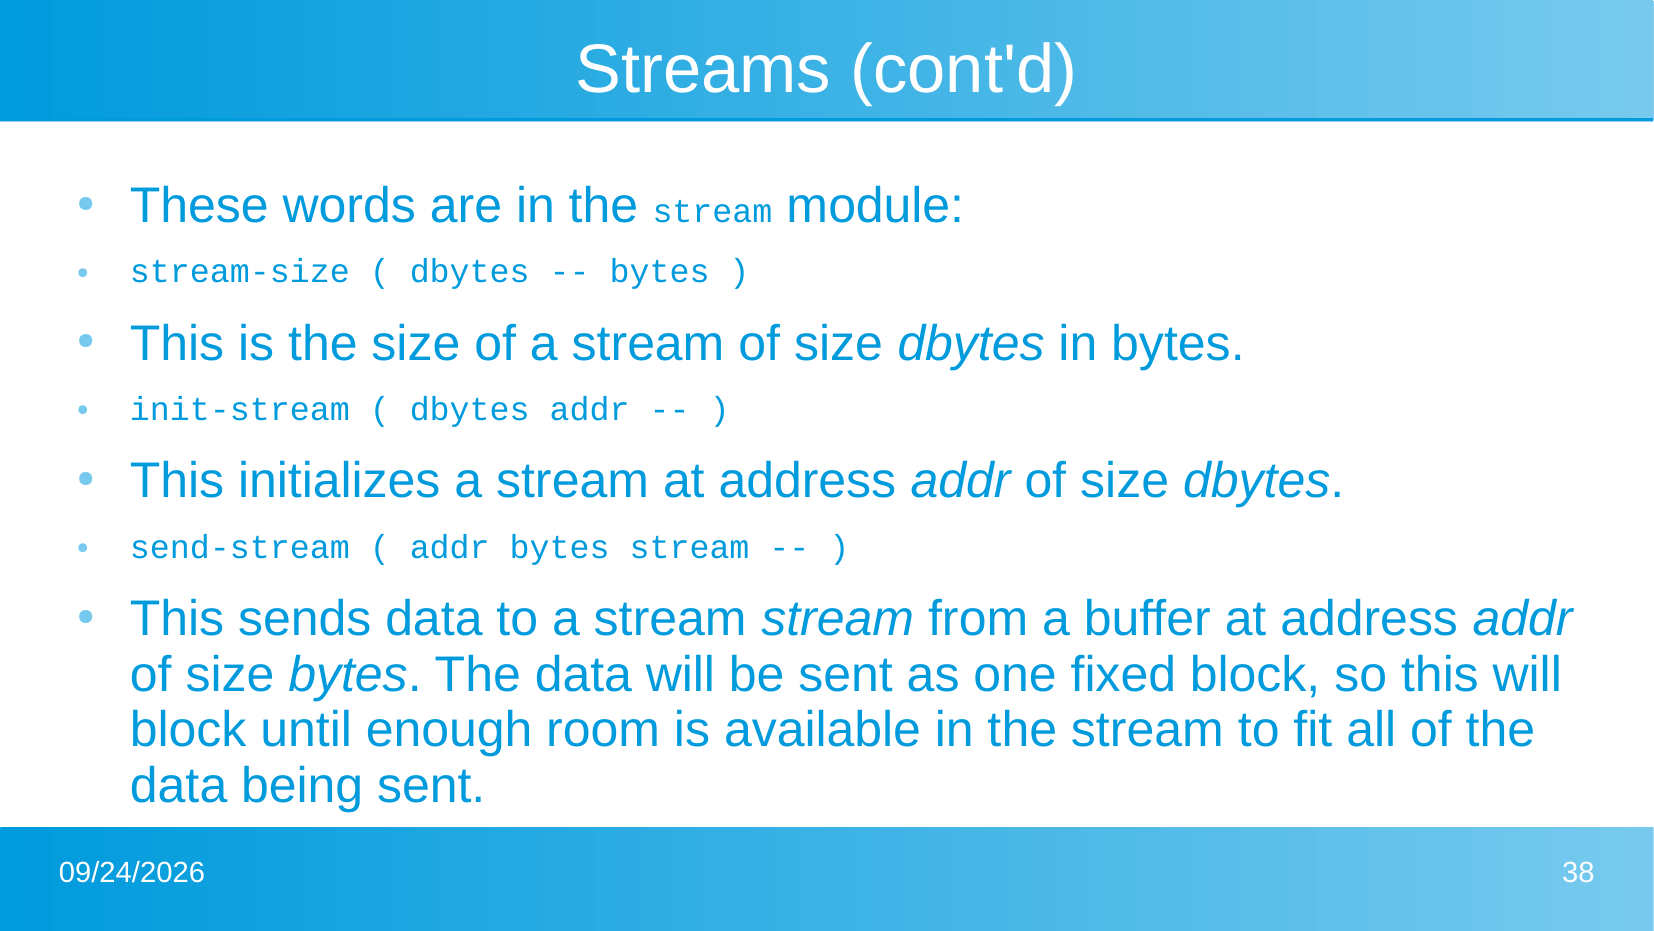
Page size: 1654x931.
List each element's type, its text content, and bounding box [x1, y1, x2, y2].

list These words are in the stream module: stream-size ( dbytes -- bytes ) This is the size of a stream of size dbytes in bytes. init-stream ( dbytes addr -- ) This initializes a stream at address addr of size dbytes. send-stream ( addr bytes stream -- ) This sends data to a stream stream from a buffer at address addr of size bytes. The data will be sent as one fixed block, so this will block until enough room is available in the stream to fit all of the data being sent. [59, 177, 1595, 768]
title Streams (cont'd) [59, 29, 1595, 108]
